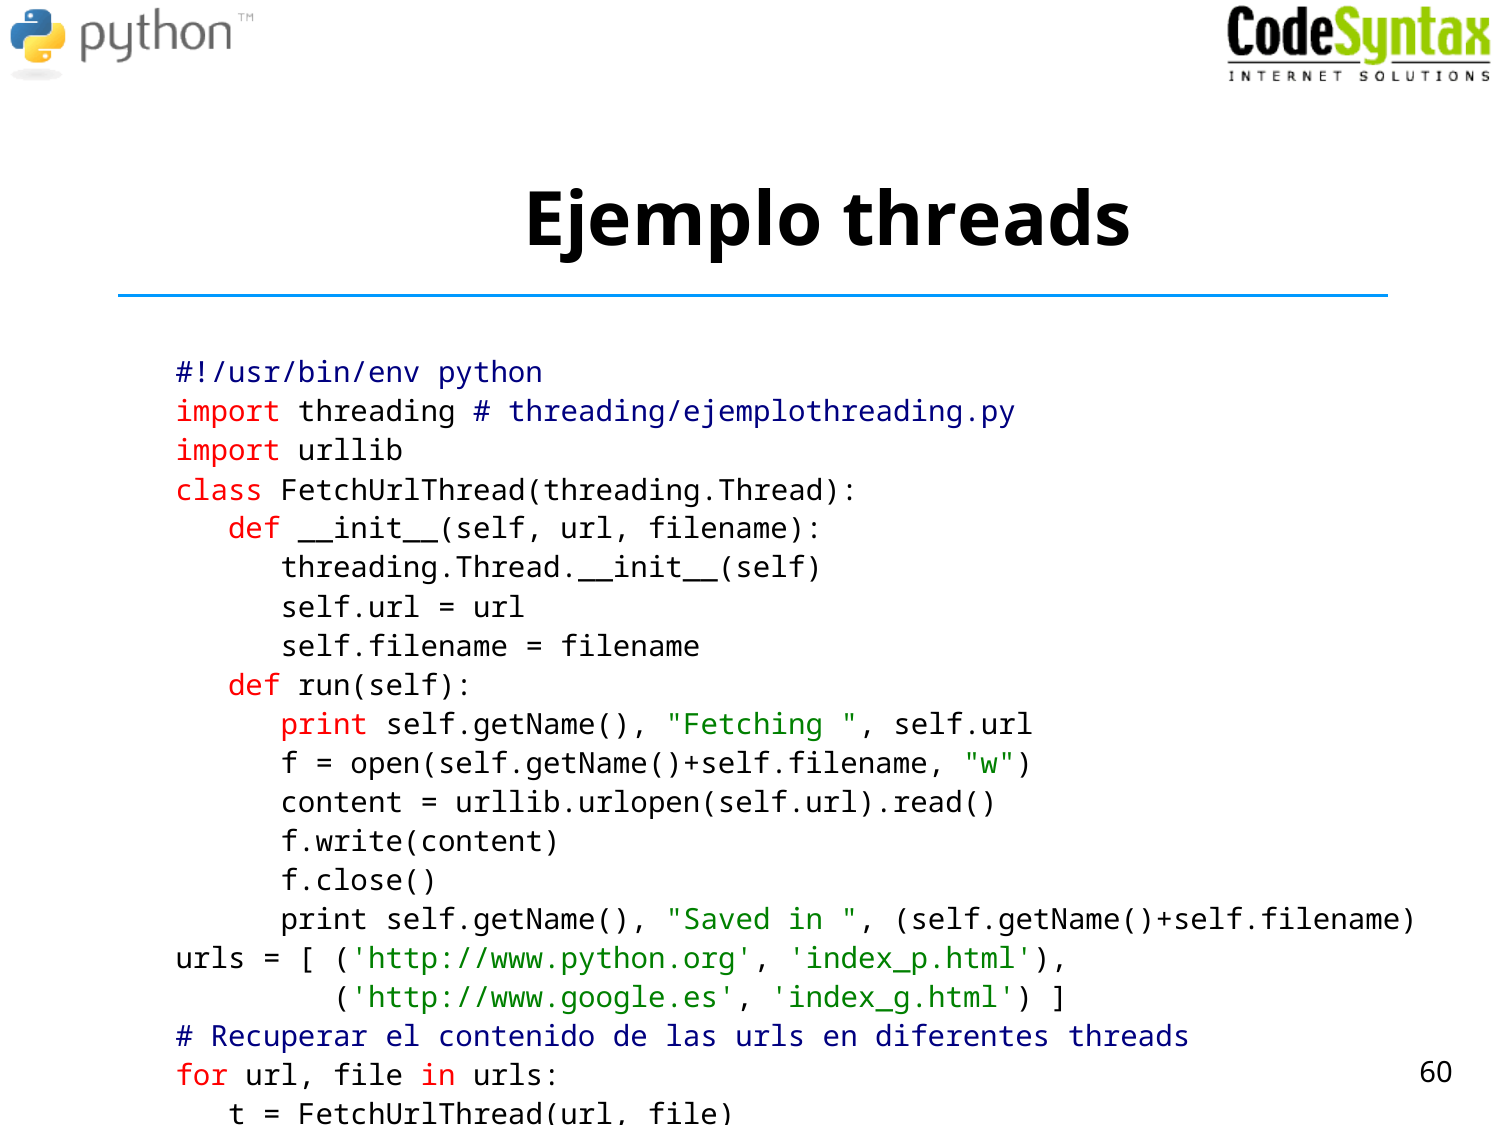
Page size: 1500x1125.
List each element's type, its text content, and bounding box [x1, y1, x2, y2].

list #!/usr/bin/env python import threading # threading/ejemplothreading.py import urllib class FetchUrlThread(threading.Thread): def __init__(self, url, filename): threading.Thread.__init__(self) self.url = url self.filename = filename def run(self): print self.getName(), "Fetching ", self.url f = open(self.getName()+self.filename, "w") content = urllib.urlopen(self.url).read() f.write(content) f.close() print self.getName(), "Saved in ", (self.getName()+self.filename) urls = [ ('http://www.python.org', 'index_p.html'), ('http://www.google.es', 'index_g.html') ] # Recuperar el contenido de las urls en diferentes threads for url, file in urls: t = FetchUrlThread(url, file) t.start() [160, 349, 1500, 1125]
picture [1226, 5, 1500, 83]
title Ejemplo threads [188, 35, 1468, 276]
picture [0, 0, 286, 92]
